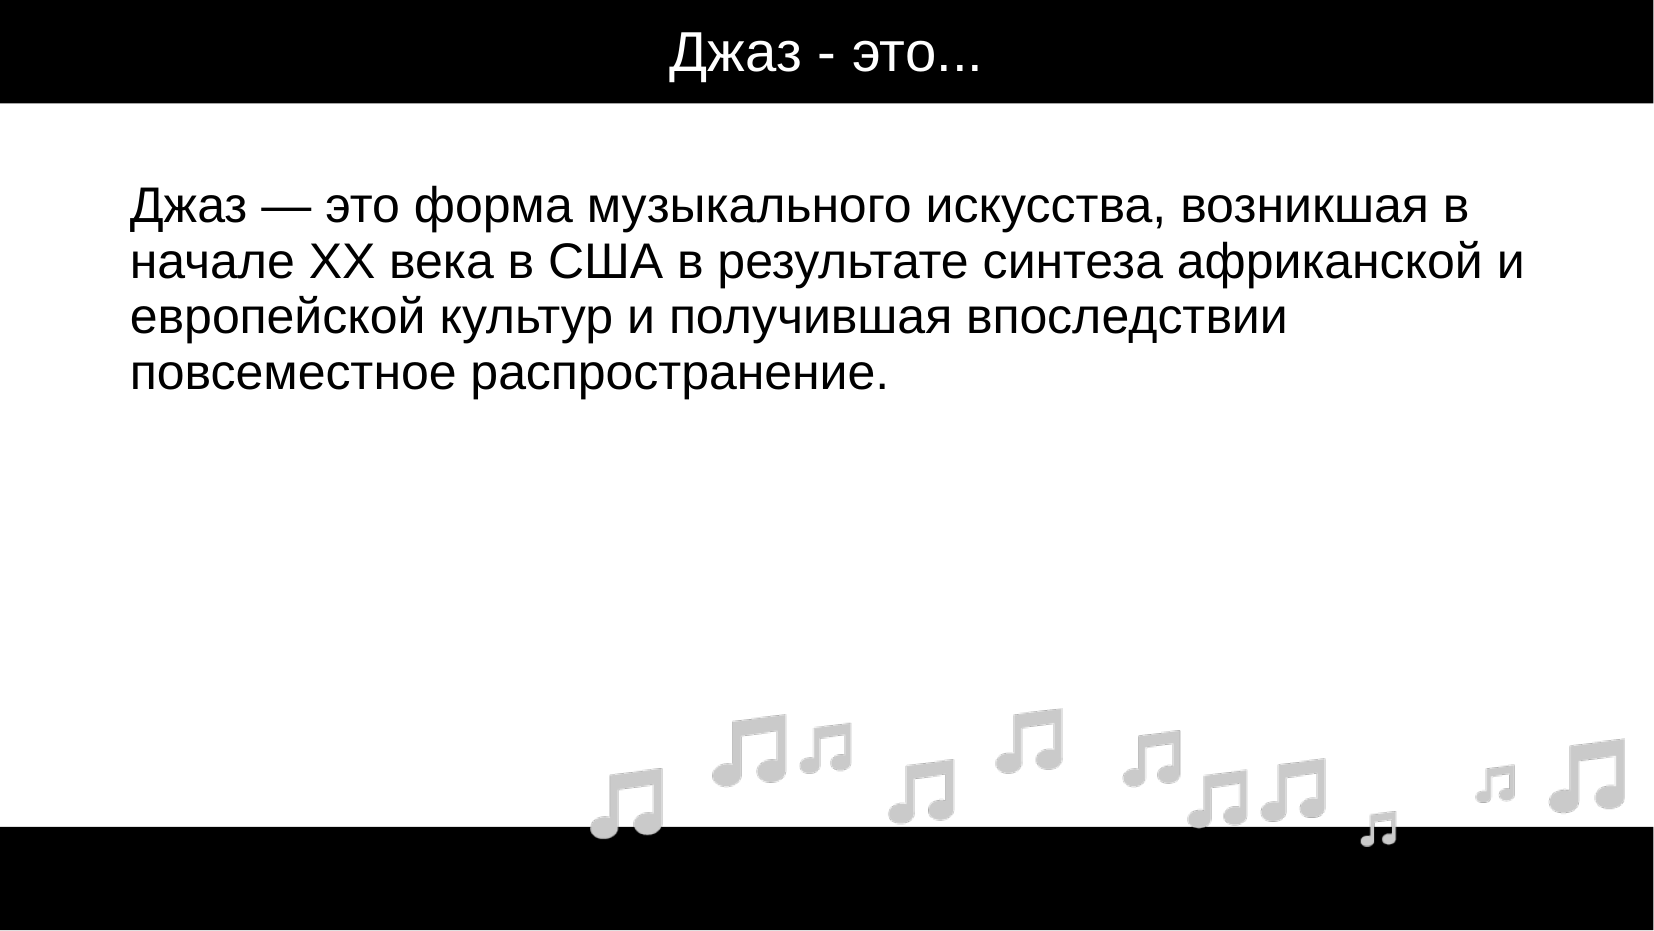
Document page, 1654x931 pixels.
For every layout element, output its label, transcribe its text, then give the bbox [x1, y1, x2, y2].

list Джаз — это форма музыкального искусства, возникшая в начале XX века в США в результате синтеза африканской и европейской культур и получившая впоследствии повсеместное распространение. [59, 177, 1595, 768]
title Джаз - это... [59, 6, 1595, 98]
